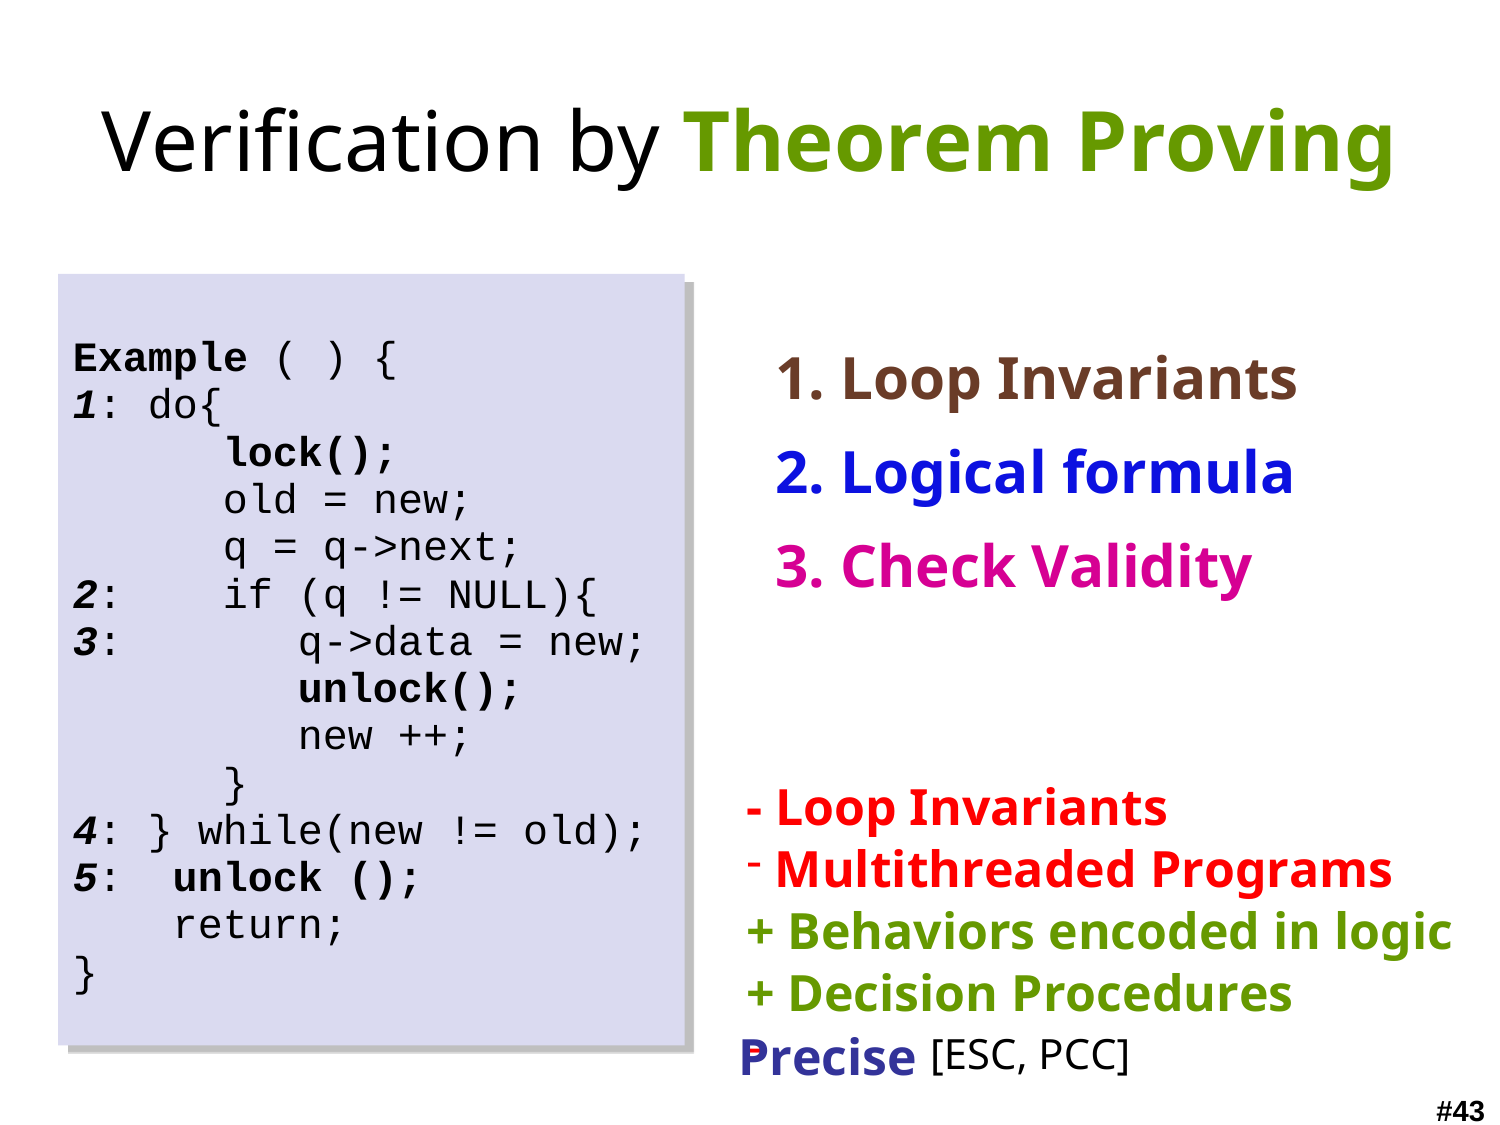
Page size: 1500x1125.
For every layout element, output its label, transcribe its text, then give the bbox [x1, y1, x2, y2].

text_box [ESC, PCC] [915, 1016, 1157, 1090]
text_box Example ( ) { 1: do{ lock(); old = new; q = q->next; 2: if (q != NULL){ 3: q->data = new; unlock(); new ++; } 4: } while(new != old); 5: unlock (); return; } [58, 273, 685, 1046]
text_box Precise [723, 1026, 936, 1094]
list 1. Loop Invariants 2. Logical formula 3. Check Validity [760, 329, 1469, 710]
text_box - Loop Invariants Multithreaded Programs + Behaviors encoded in logic + Decision Procedures [731, 792, 1482, 1087]
title Verification by Theorem Proving [24, 45, 1476, 233]
